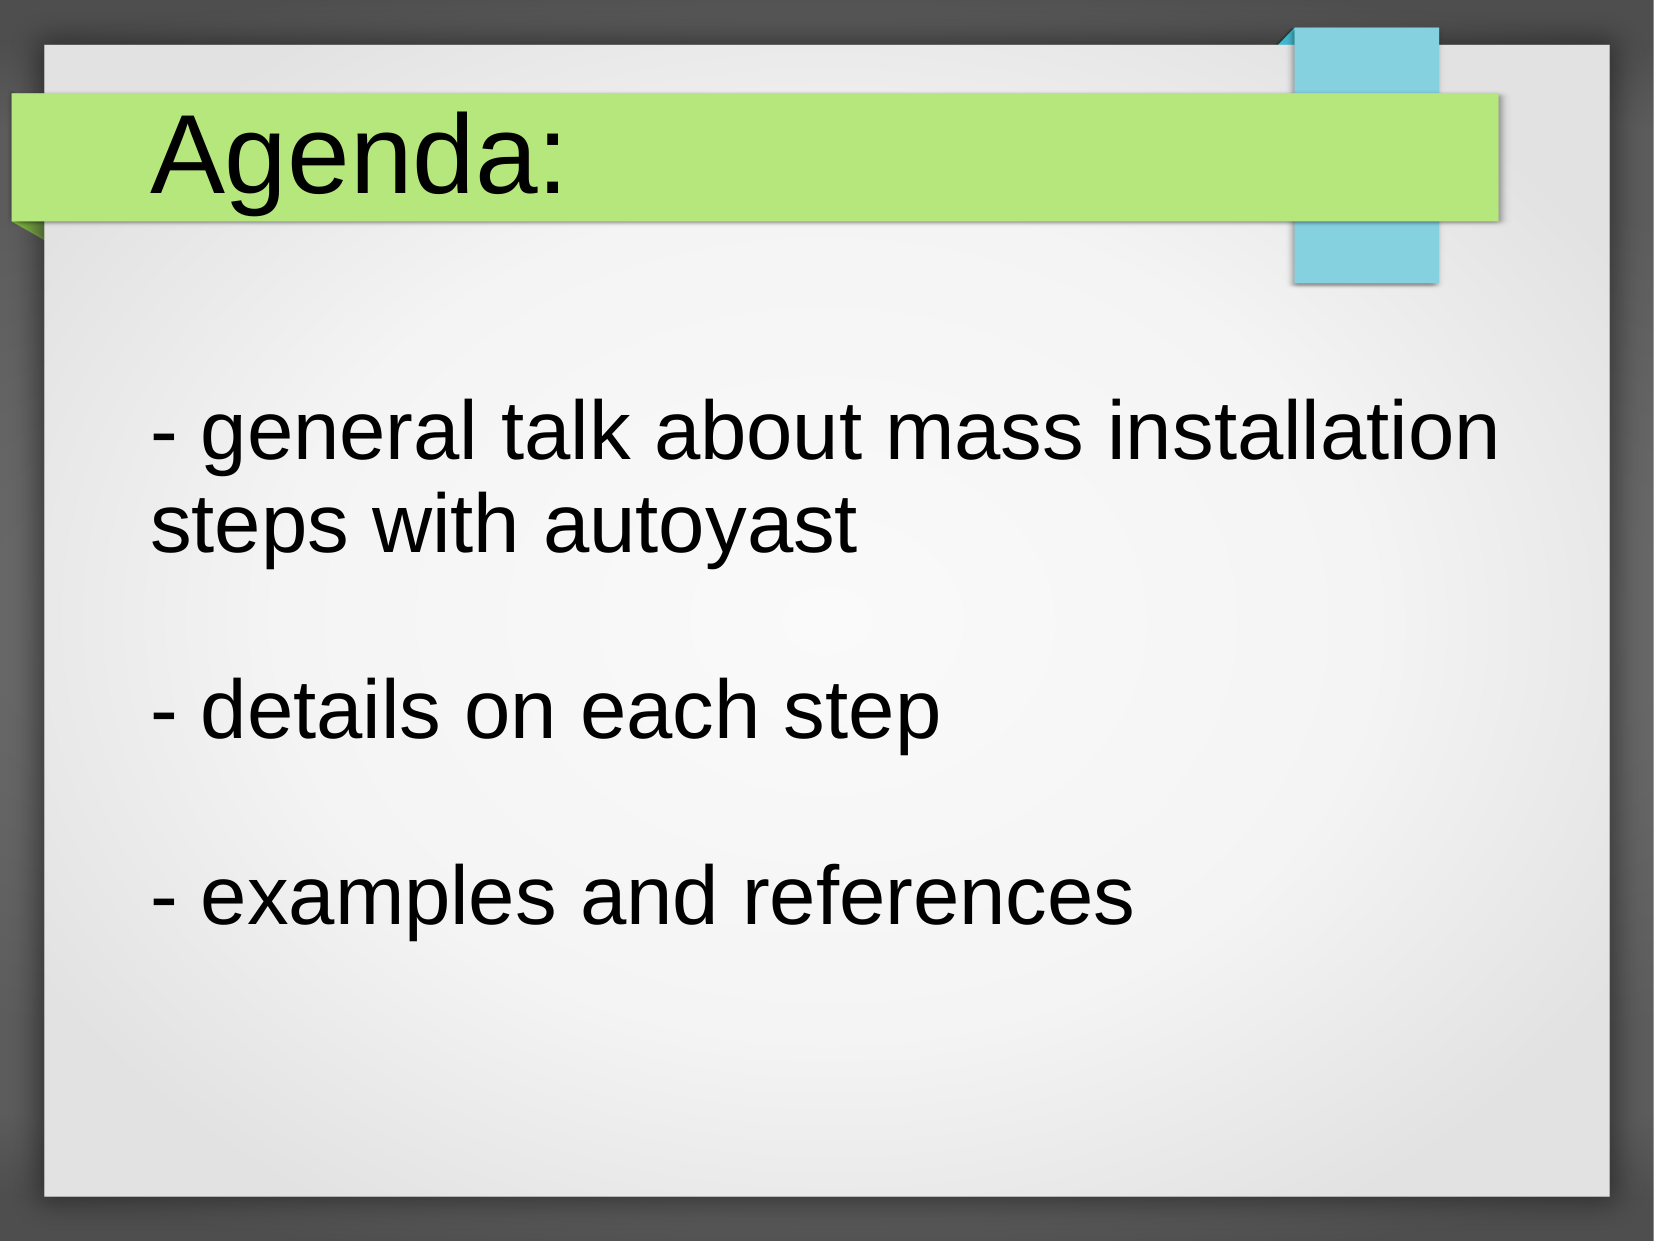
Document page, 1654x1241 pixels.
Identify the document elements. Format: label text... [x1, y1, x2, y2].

picture [0, 0, 1654, 1241]
subtitle Agenda: - general talk about mass installation steps with autoyast - details on each step - examples and references [150, 37, 1546, 998]
